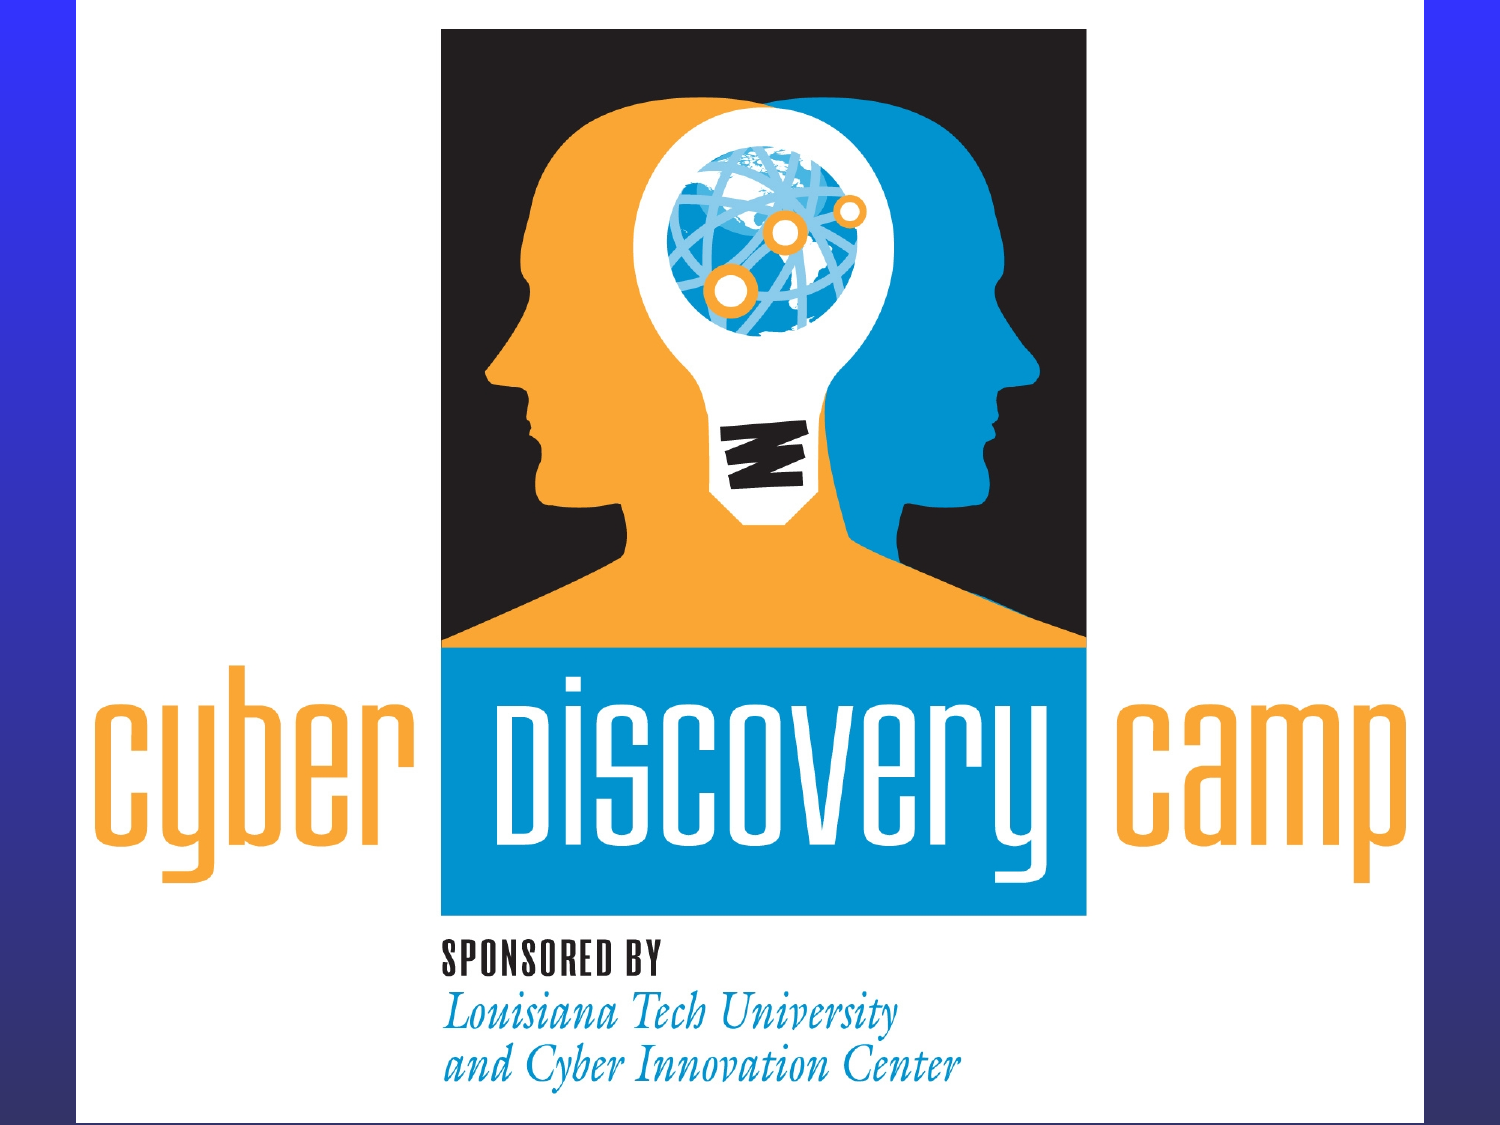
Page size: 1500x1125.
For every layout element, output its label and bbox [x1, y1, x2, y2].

picture [76, 0, 1424, 1123]
